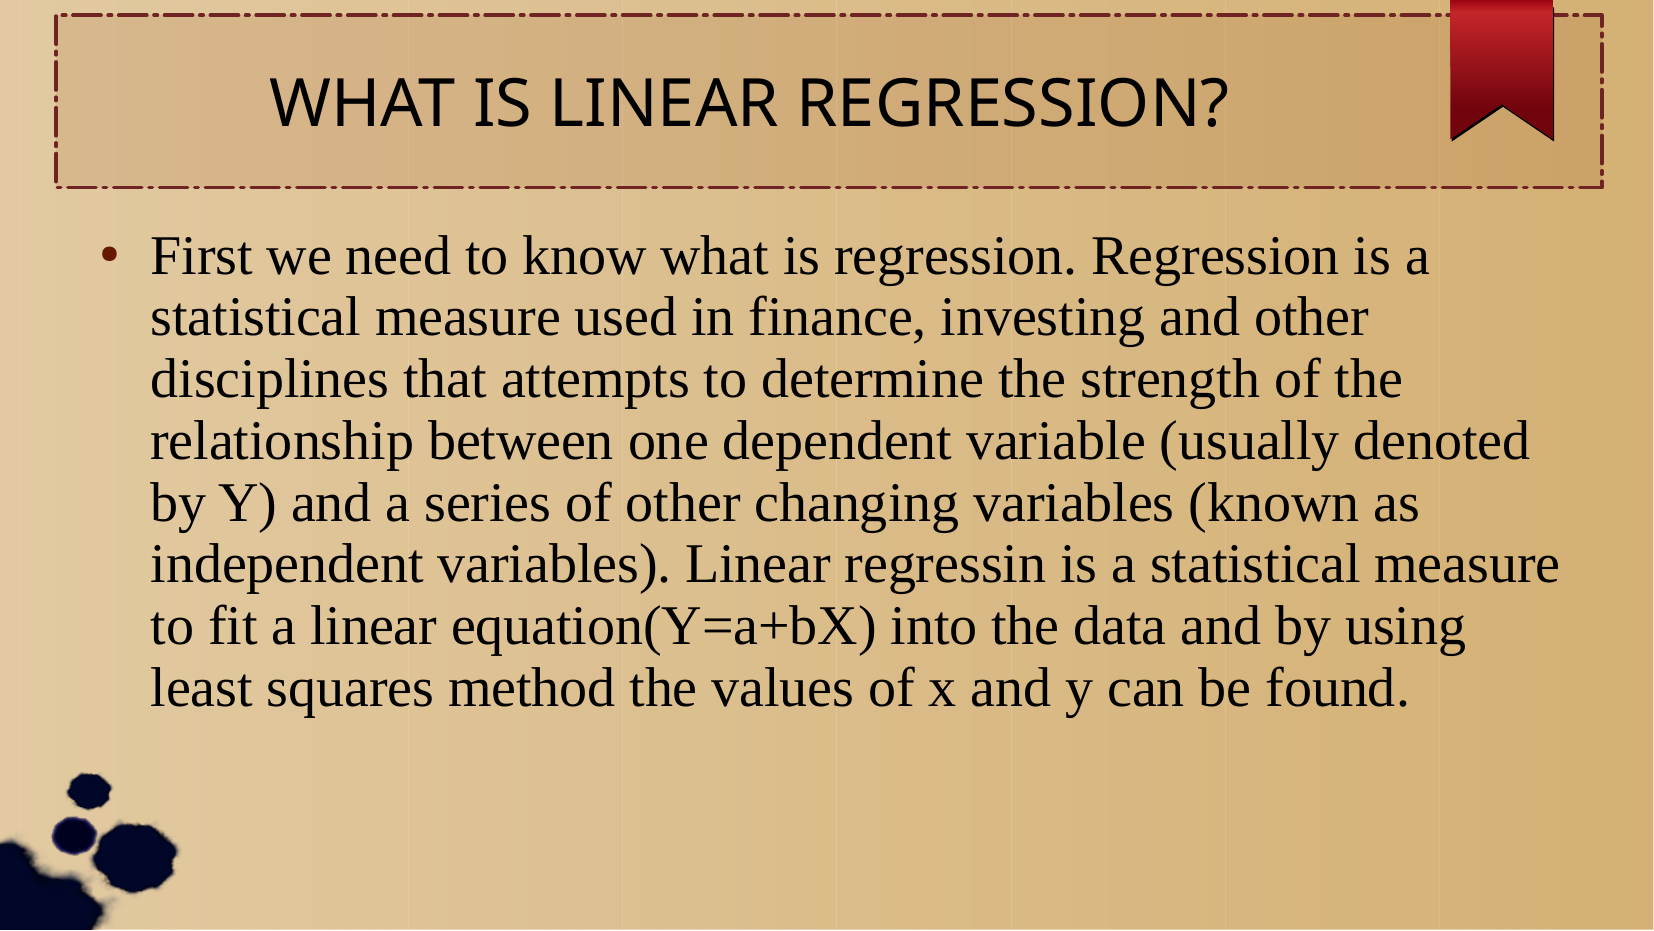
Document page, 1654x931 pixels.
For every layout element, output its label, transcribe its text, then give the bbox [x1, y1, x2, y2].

list First we need to know what is regression. Regression is a statistical measure used in finance, investing and other disciplines that attempts to determine the strength of the relationship between one dependent variable (usually denoted by Y) and a series of other changing variables (known as independent variables). Linear regressin is a statistical measure to fit a linear equation(Y=a+bX) into the data and by using least squares method the values of x and y can be found. [82, 224, 1571, 764]
title WHAT IS LINEAR REGRESSION? [59, 11, 1441, 189]
